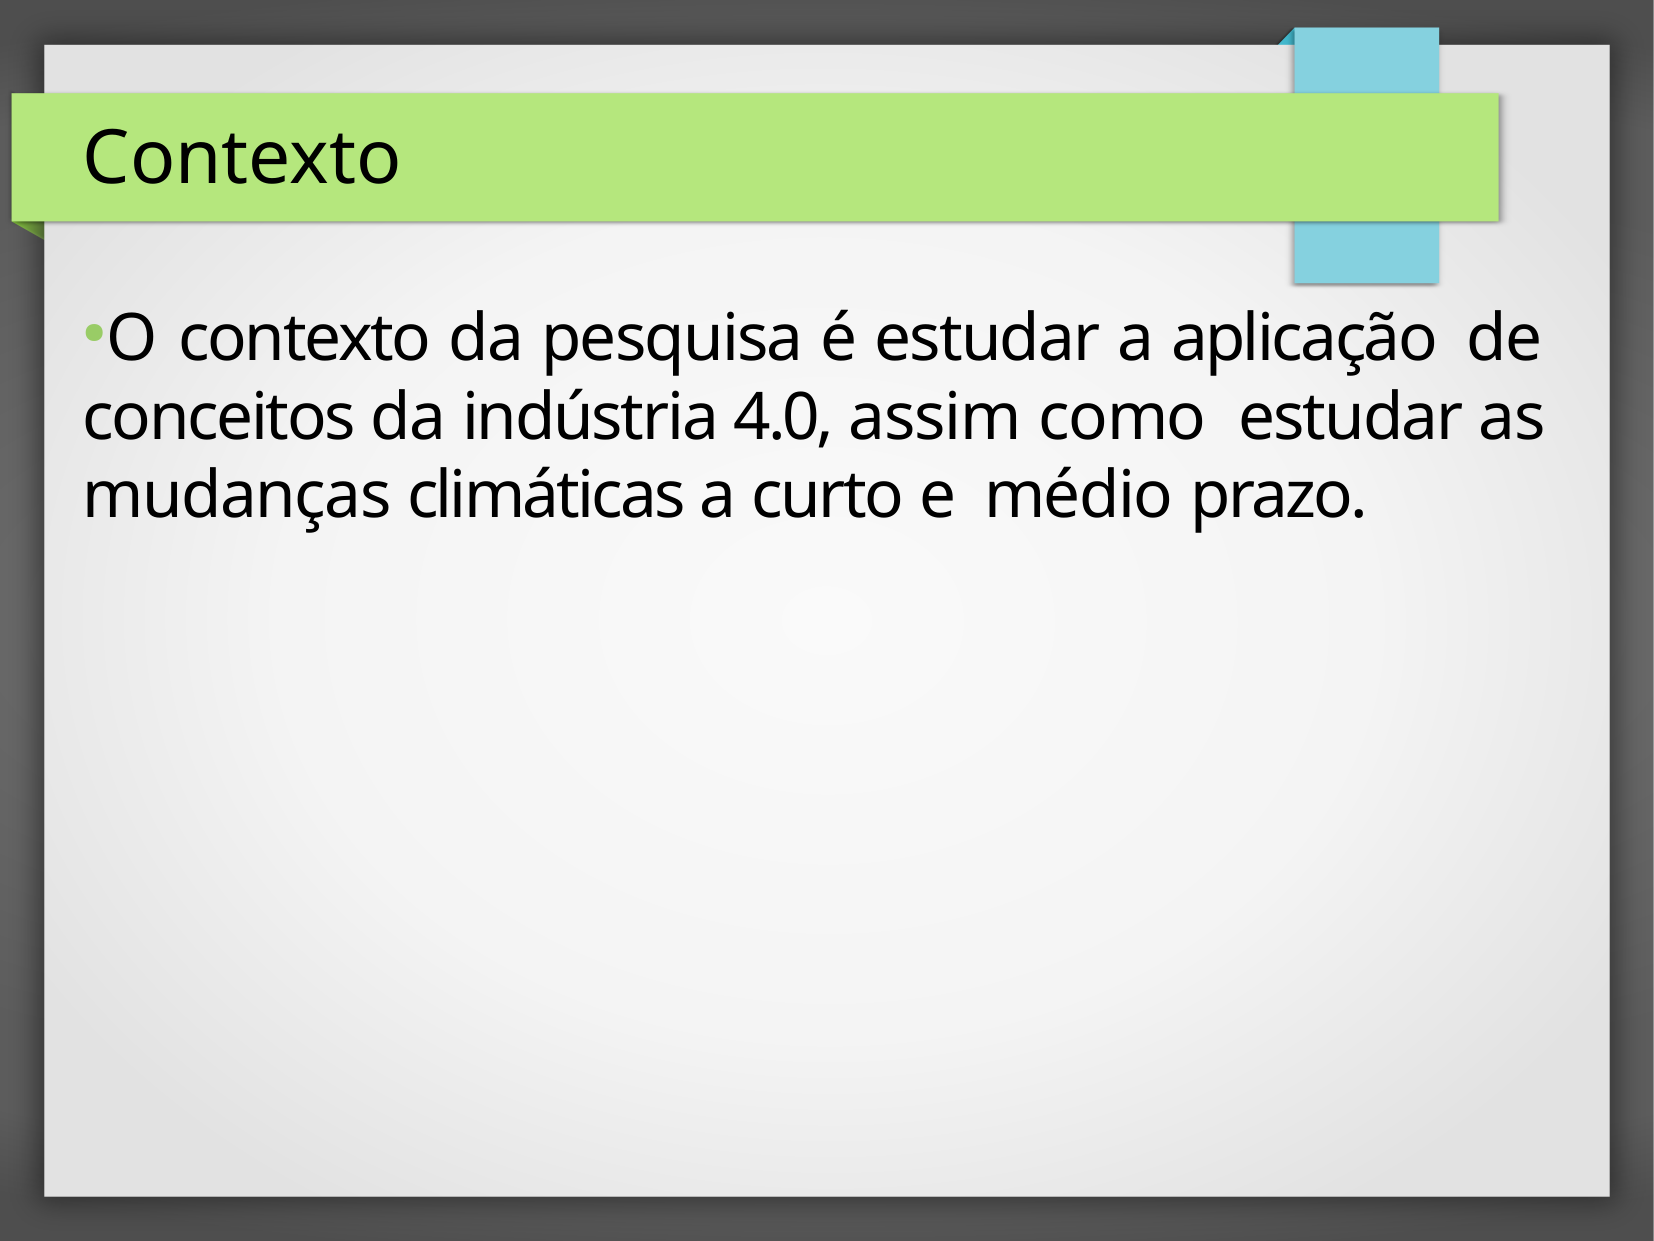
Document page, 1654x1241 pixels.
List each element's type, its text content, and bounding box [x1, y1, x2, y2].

list O contexto da pesquisa é estudar a aplicação de conceitos da indústria 4.0, assim como estudar as mudanças climáticas a curto e médio prazo. [82, 295, 1571, 1015]
title Contexto [82, 94, 1264, 213]
